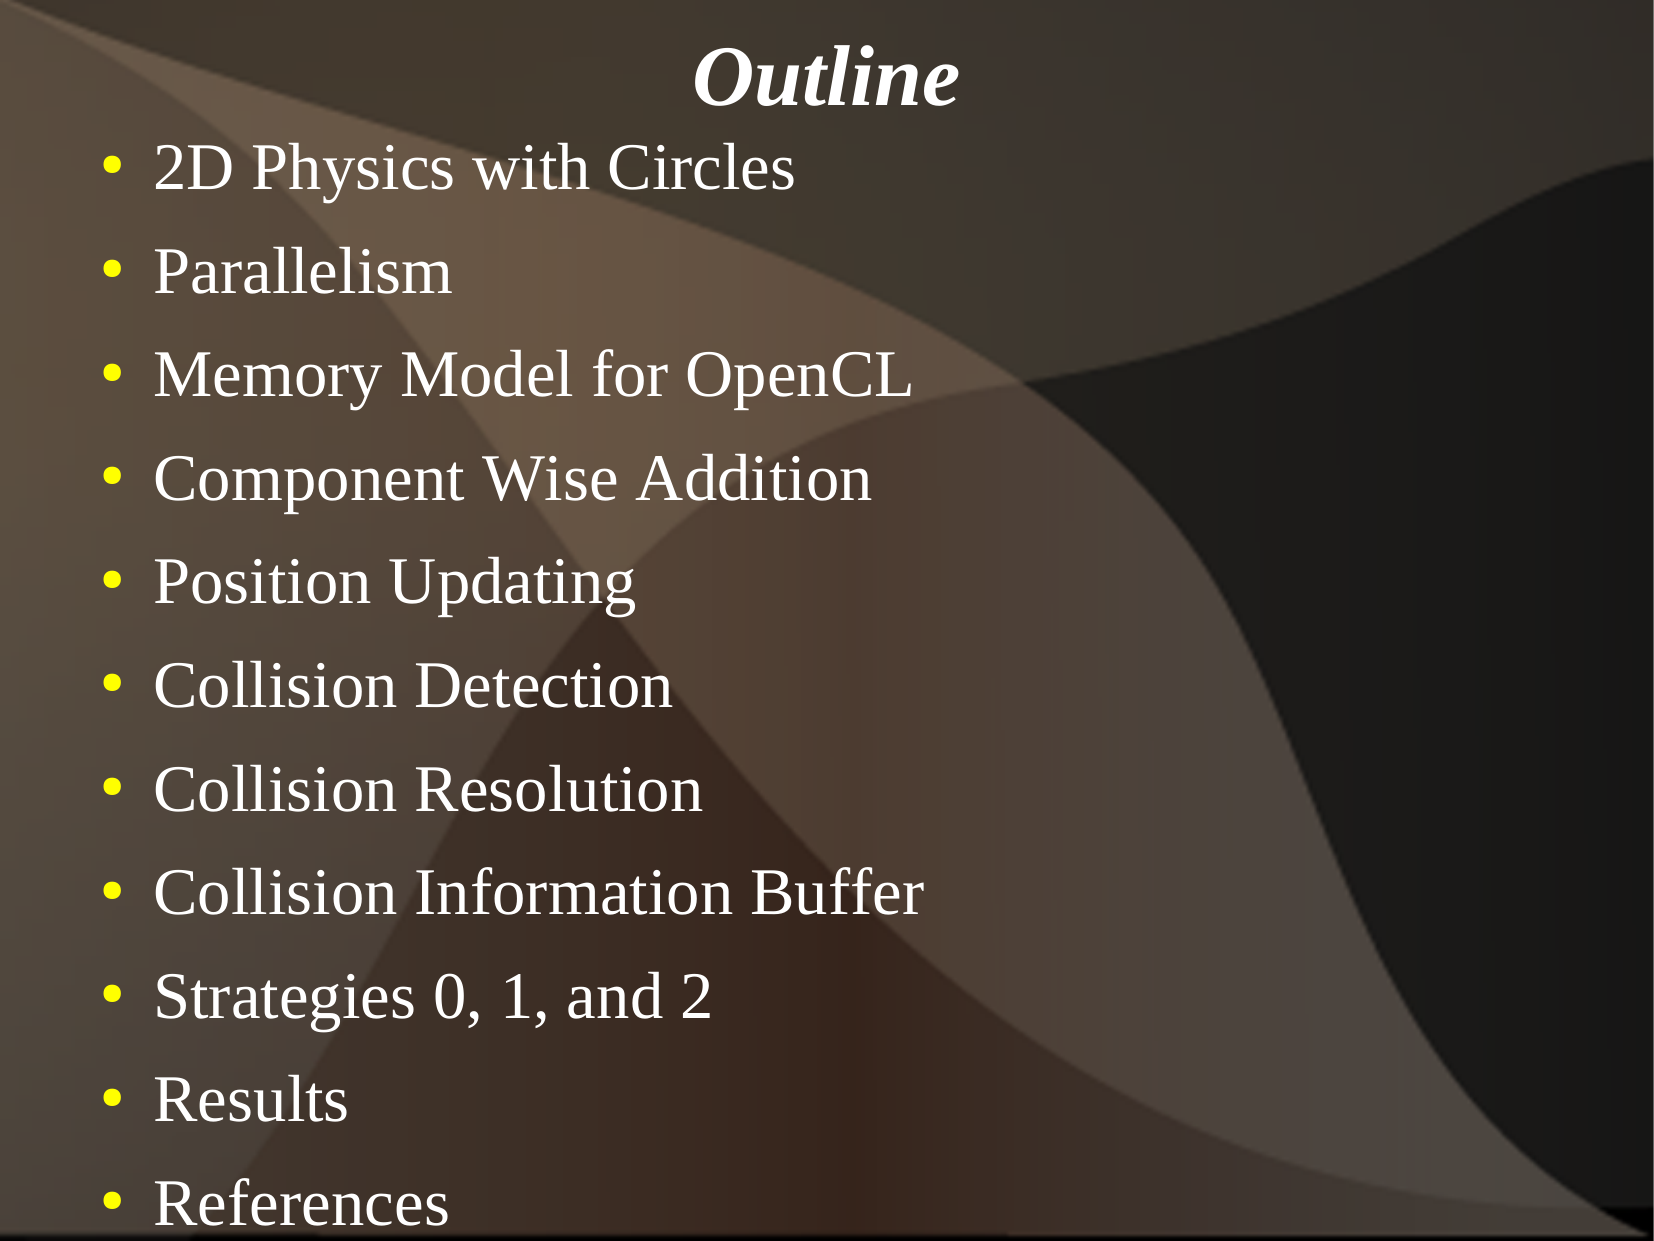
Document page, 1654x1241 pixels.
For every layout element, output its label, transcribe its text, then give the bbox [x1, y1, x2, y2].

list 2D Physics with Circles Parallelism Memory Model for OpenCL Component Wise Addition Position Updating Collision Detection Collision Resolution Collision Information Buffer Strategies 0, 1, and 2 Results References [82, 129, 1571, 1241]
picture [0, 0, 1654, 1241]
title Outline [82, 23, 1571, 129]
